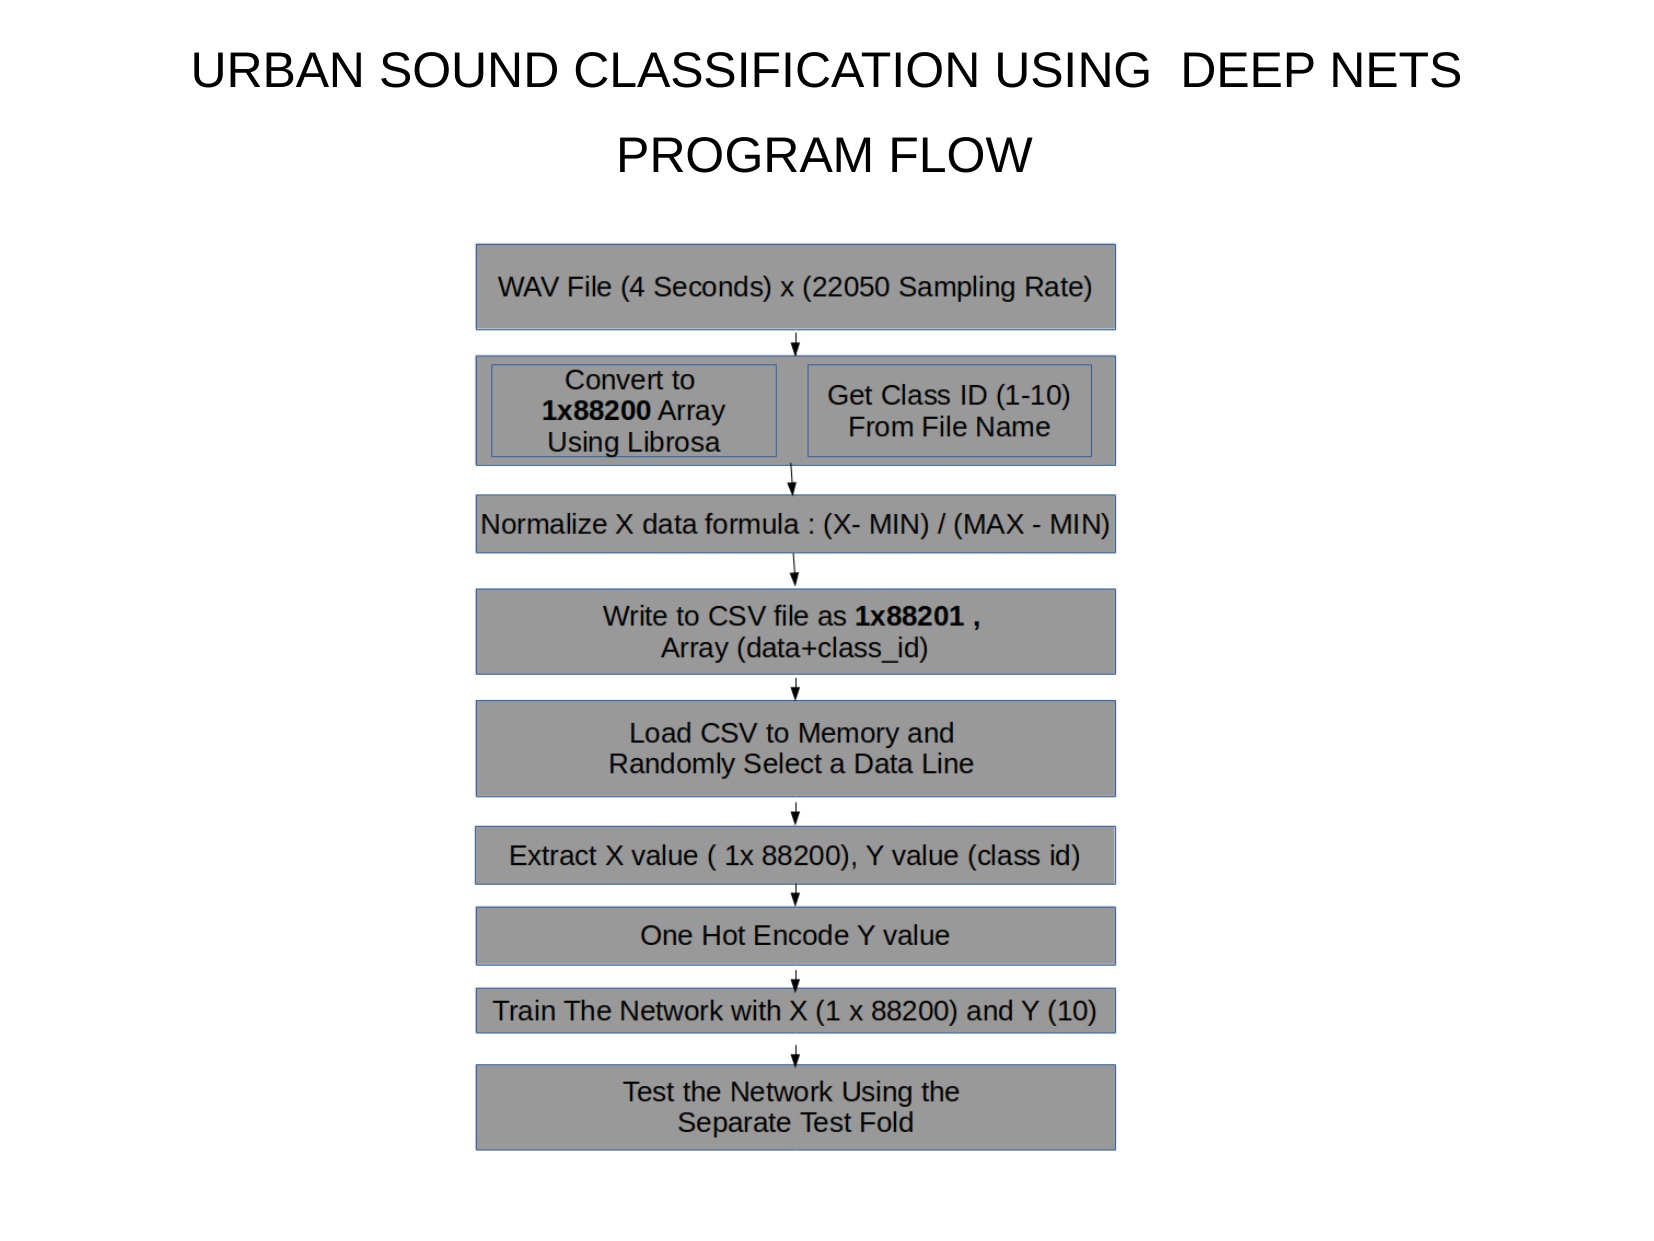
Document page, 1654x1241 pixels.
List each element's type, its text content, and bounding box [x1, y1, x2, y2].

title URBAN SOUND CLASSIFICATION USING DEEP NETS [82, 34, 1571, 106]
title PROGRAM FLOW [80, 120, 1569, 191]
picture [465, 221, 1126, 1156]
